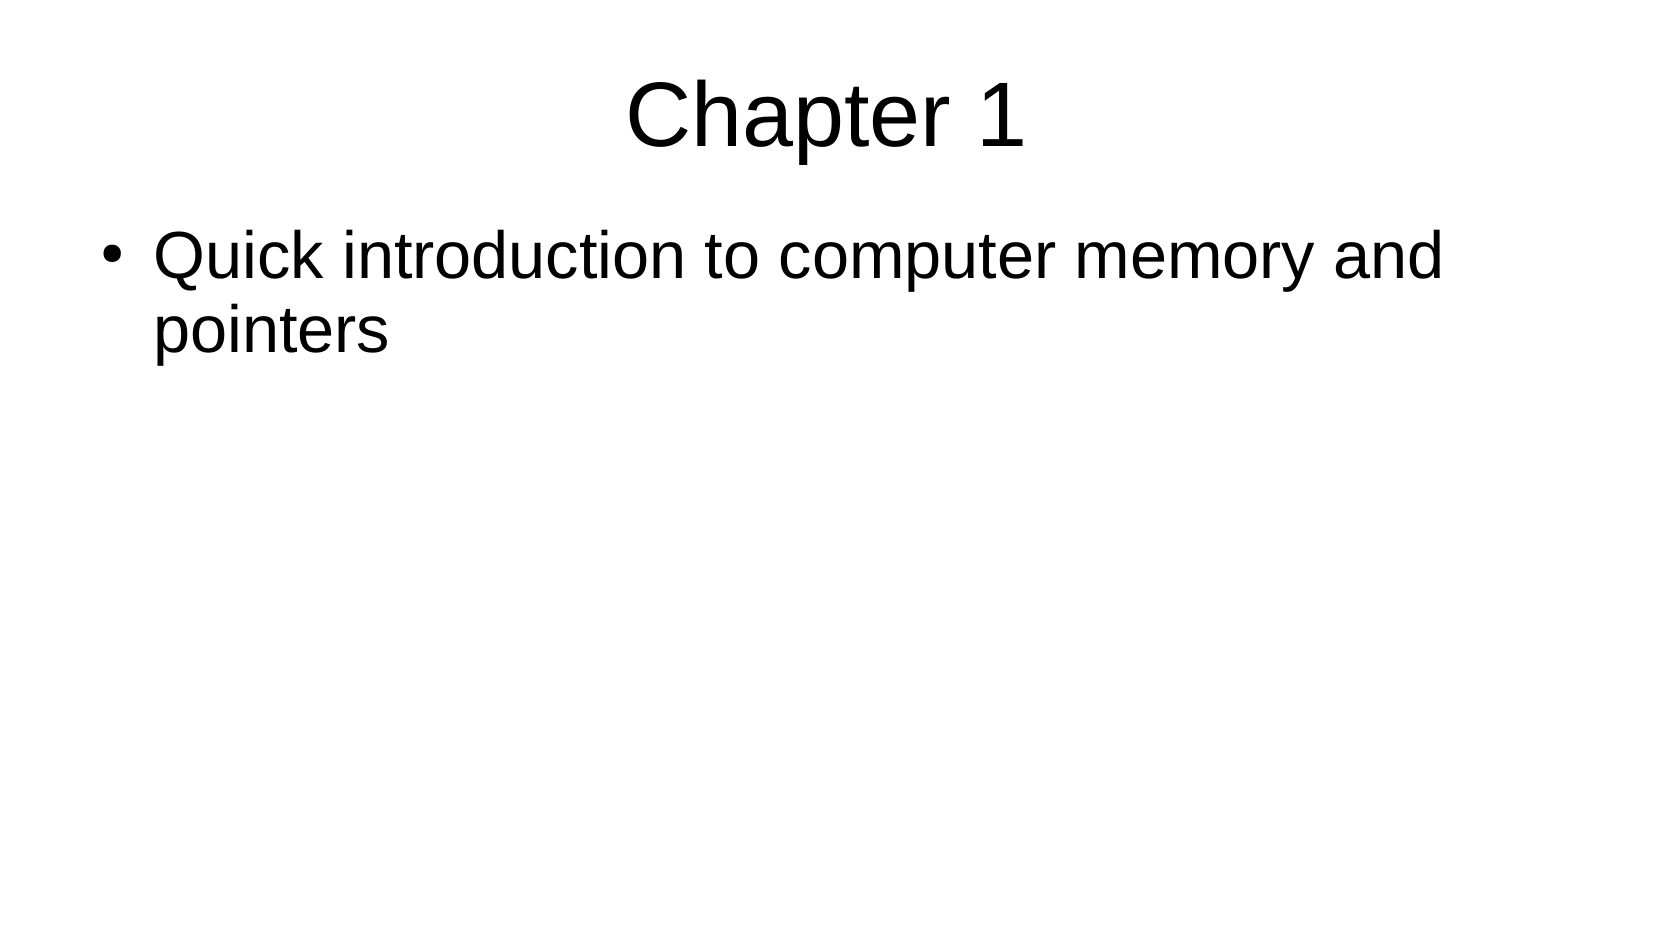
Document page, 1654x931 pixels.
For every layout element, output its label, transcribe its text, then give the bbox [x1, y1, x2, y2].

list Quick introduction to computer memory and pointers [82, 217, 1571, 758]
title Chapter 1 [82, 37, 1571, 193]
